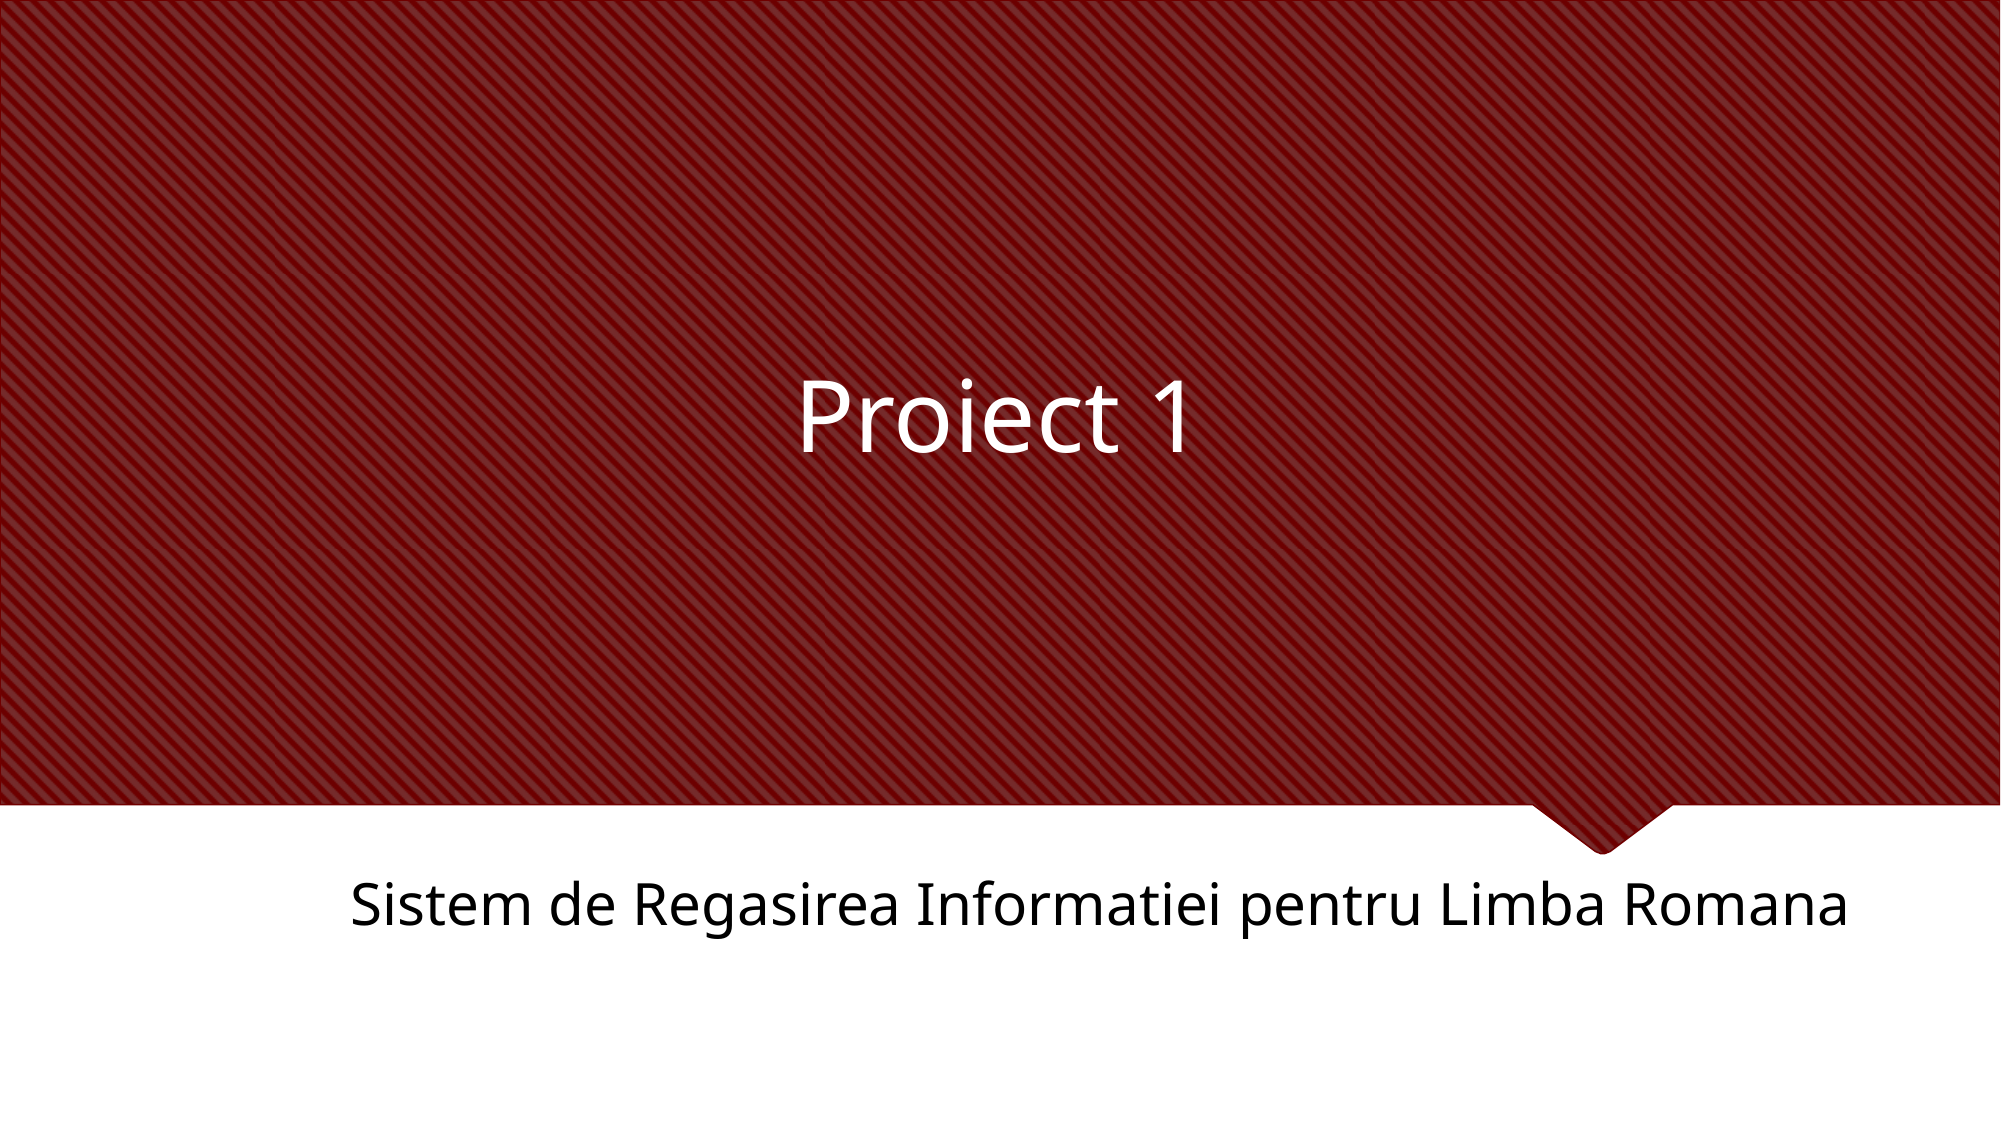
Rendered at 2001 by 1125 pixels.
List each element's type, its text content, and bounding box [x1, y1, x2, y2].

picture [1, 1, 1999, 852]
title Proiect 1 [132, 99, 1866, 726]
list Sistem de Regasirea Informatiei pentru Limba Romana [132, 866, 1866, 938]
